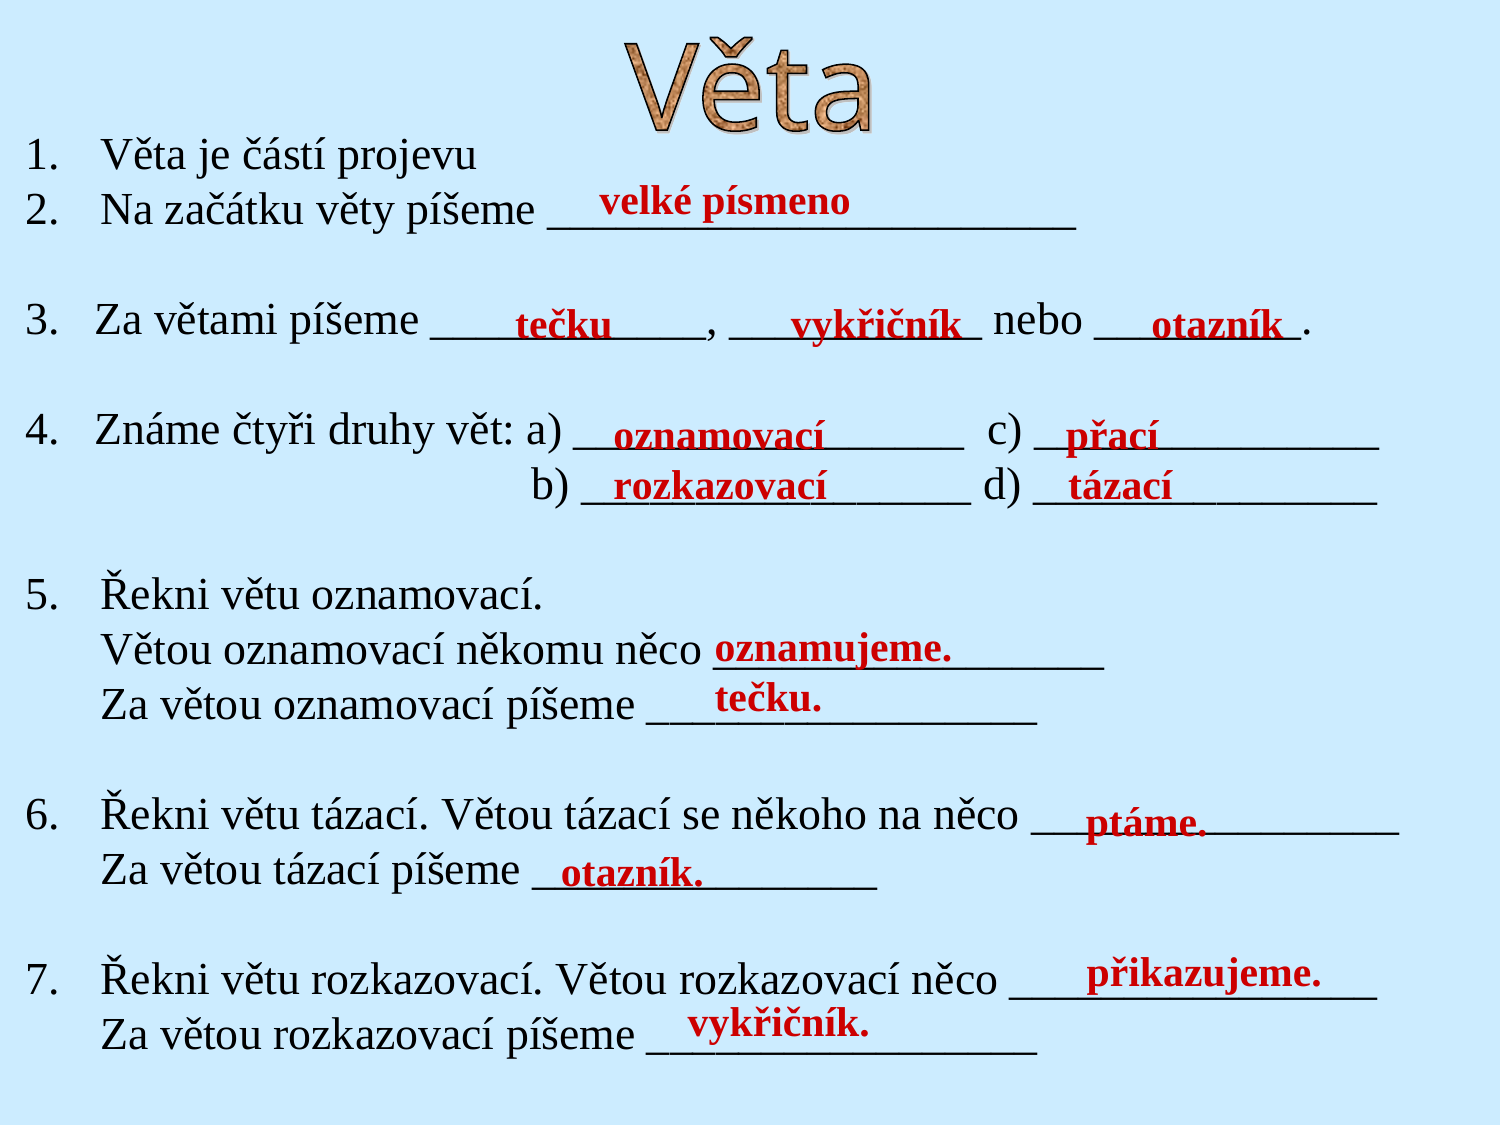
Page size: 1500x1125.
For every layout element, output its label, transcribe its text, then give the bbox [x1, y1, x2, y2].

text_box oznamovací přací rozkazovací tázací [598, 399, 1189, 516]
text_box Věta je částí projevu Na začátku věty píšeme _______________________ 3. Za větami píšeme ____________, ___________ nebo _________. 4. Známe čtyři druhy vět: a) _________________ c) _______________ b) _________________ d) _______________ 5. Řekni větu oznamovací. Větou oznamovací někomu něco _________________ Za větou oznamovací píšeme _________________ 6. Řekni větu tázací. Větou tázací se někoho na něco ________________ Za větou tázací píšeme _______________ 7. Řekni větu rozkazovací. Větou rozkazovací něco ________________ Za větou rozkazovací píšeme _________________ [10, 115, 1500, 1125]
text_box Věta [767, 50, 807, 115]
text_box ptáme. otazník. [525, 787, 1288, 903]
text_box Věta [710, 37, 752, 57]
text_box velké písmeno [584, 164, 867, 231]
text_box Věta [624, 43, 699, 115]
text_box Věta [702, 64, 760, 115]
text_box přikazujeme. vykřičník. [662, 937, 1500, 1053]
text_box oznamujeme. tečku. [699, 612, 968, 728]
text_box tečku vykřičník otazník [500, 288, 1300, 355]
text_box Věta [815, 64, 869, 115]
